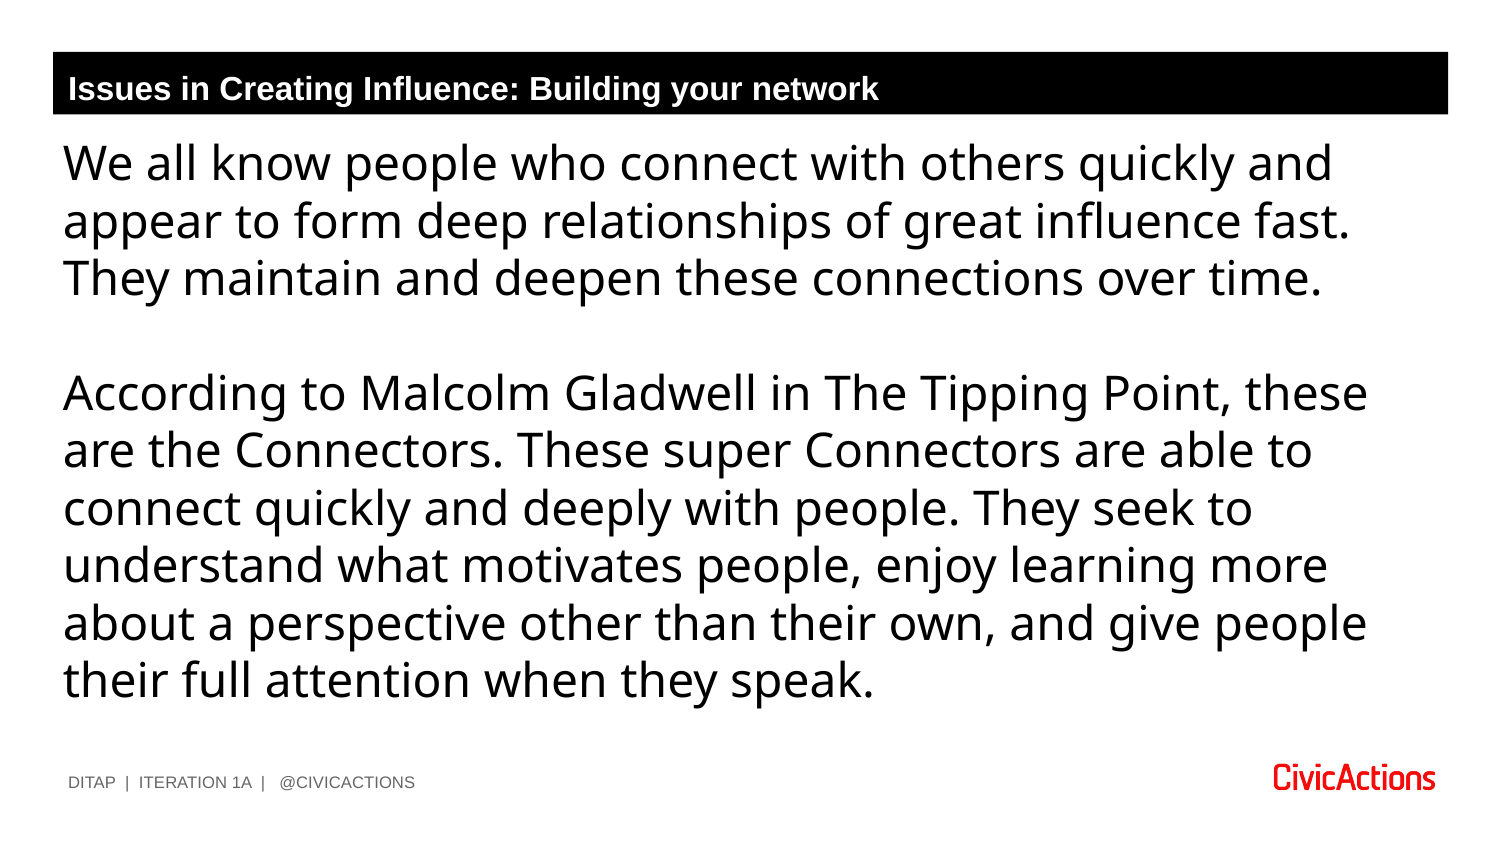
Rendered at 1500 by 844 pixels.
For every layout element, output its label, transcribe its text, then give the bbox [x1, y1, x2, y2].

list We all know people who connect with others quickly and appear to form deep relationships of great influence fast. They maintain and deepen these connections over time. According to Malcolm Gladwell in The Tipping Point, these are the Connectors. These super Connectors are able to connect quickly and deeply with people. They seek to understand what motivates people, enjoy learning more about a perspective other than their own, and give people their full attention when they speak. [53, 123, 1449, 717]
picture [1271, 758, 1438, 795]
title Issues in Creating Influence: Building your network [53, 51, 1449, 115]
